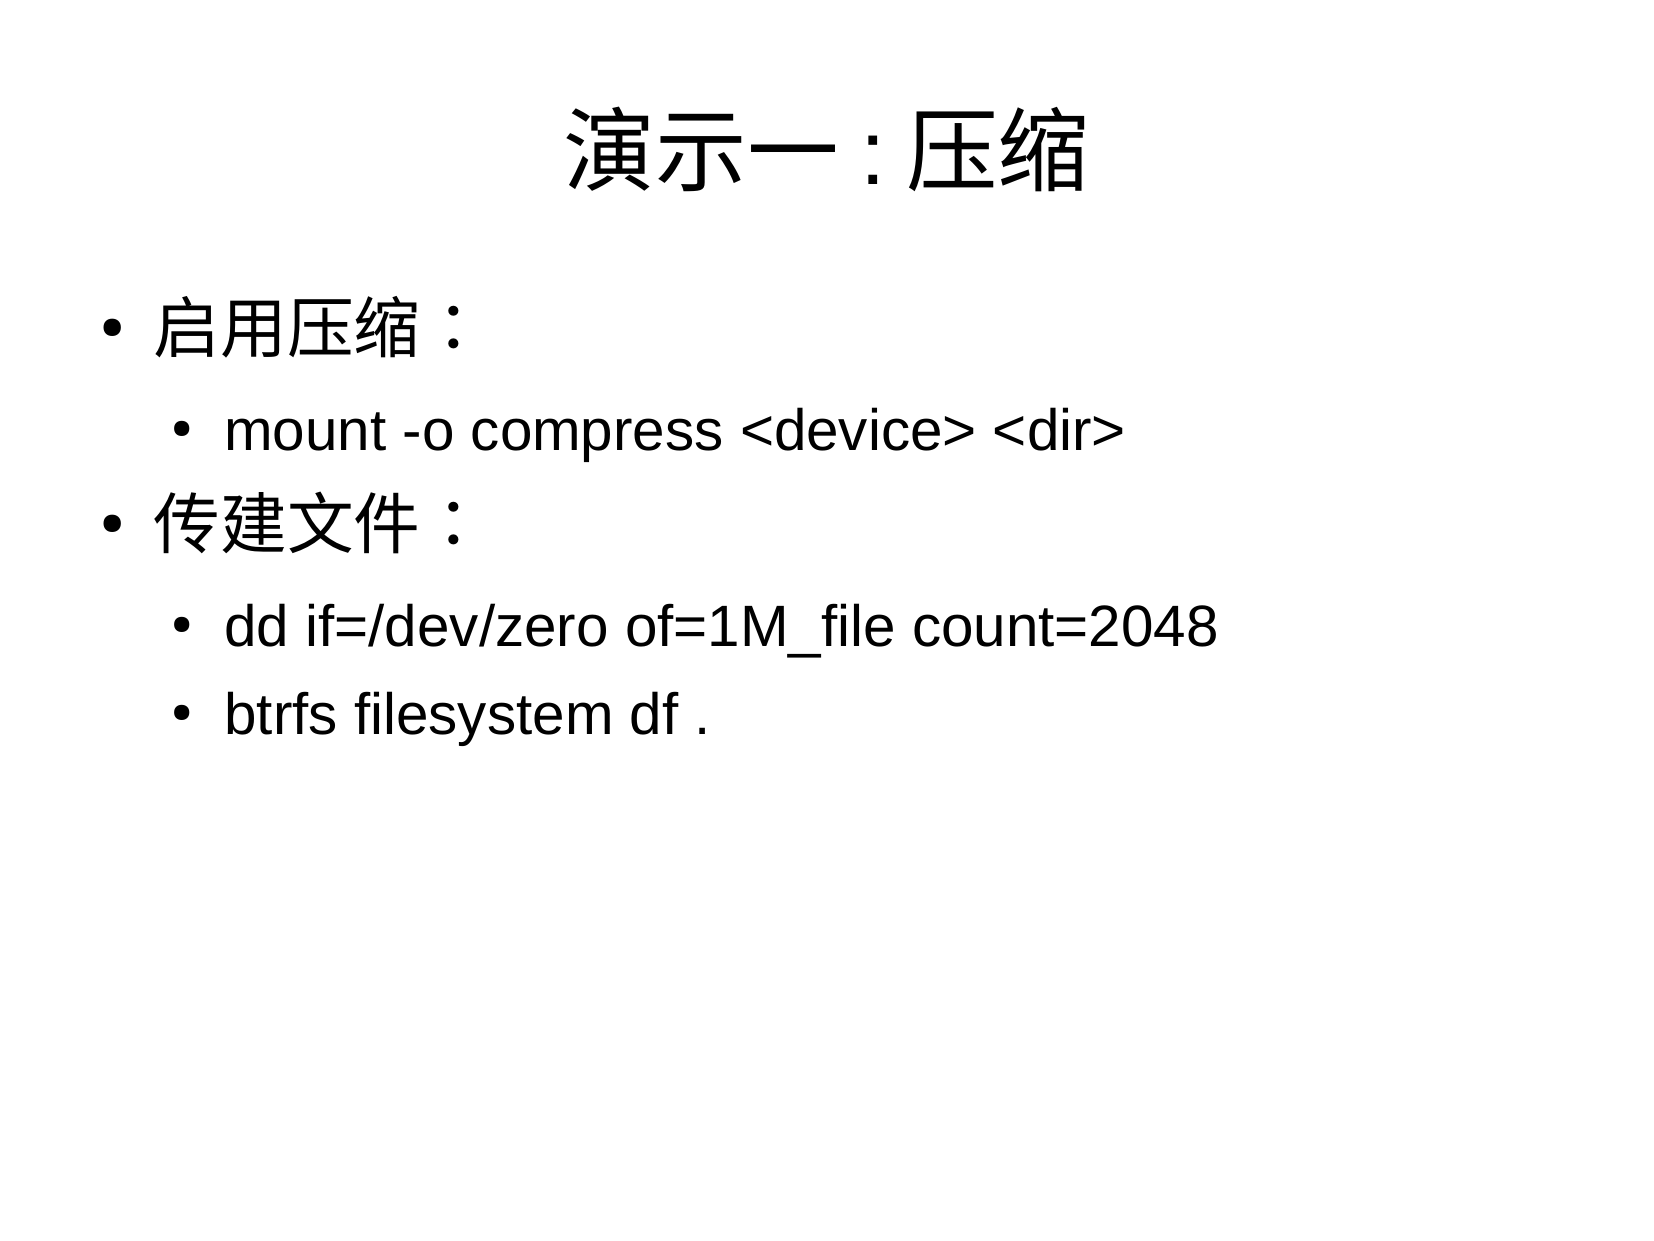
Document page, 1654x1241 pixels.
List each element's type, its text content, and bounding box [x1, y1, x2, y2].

title 演示一:压缩 [82, 56, 1571, 250]
list 启用压缩： mount -o compress <device> <dir> 传建文件： dd if=/dev/zero of=1M_file count=2048 btrfs filesystem df . [82, 290, 1571, 1109]
